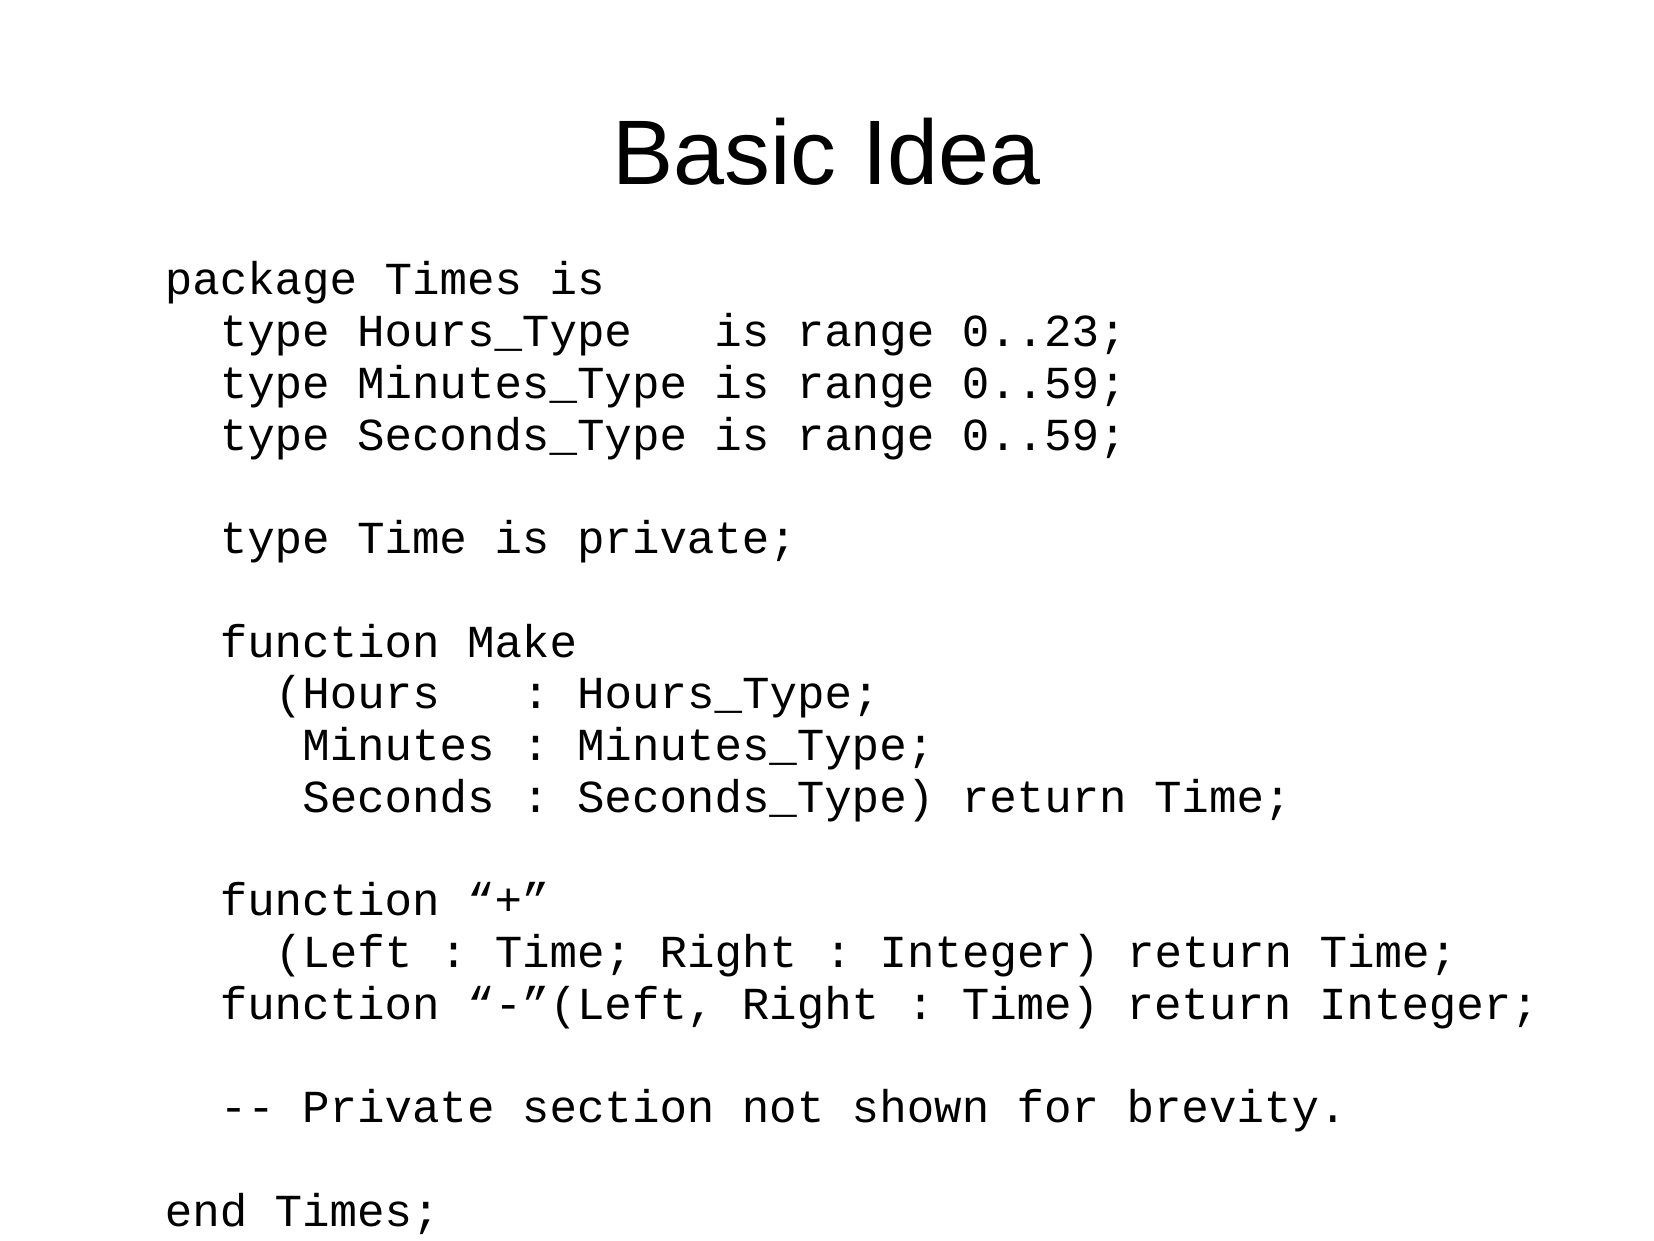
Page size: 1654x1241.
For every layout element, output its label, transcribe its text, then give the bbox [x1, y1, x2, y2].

title Basic Idea [82, 49, 1571, 257]
text_box package Times is type Hours_Type is range 0..23; type Minutes_Type is range 0..59; type Seconds_Type is range 0..59; type Time is private; function Make (Hours : Hours_Type; Minutes : Minutes_Type; Seconds : Seconds_Type) return Time; function “+” (Left : Time; Right : Integer) return Time; function “-”(Left, Right : Time) return Integer; -- Private section not shown for brevity. end Times; [150, 249, 1555, 1241]
